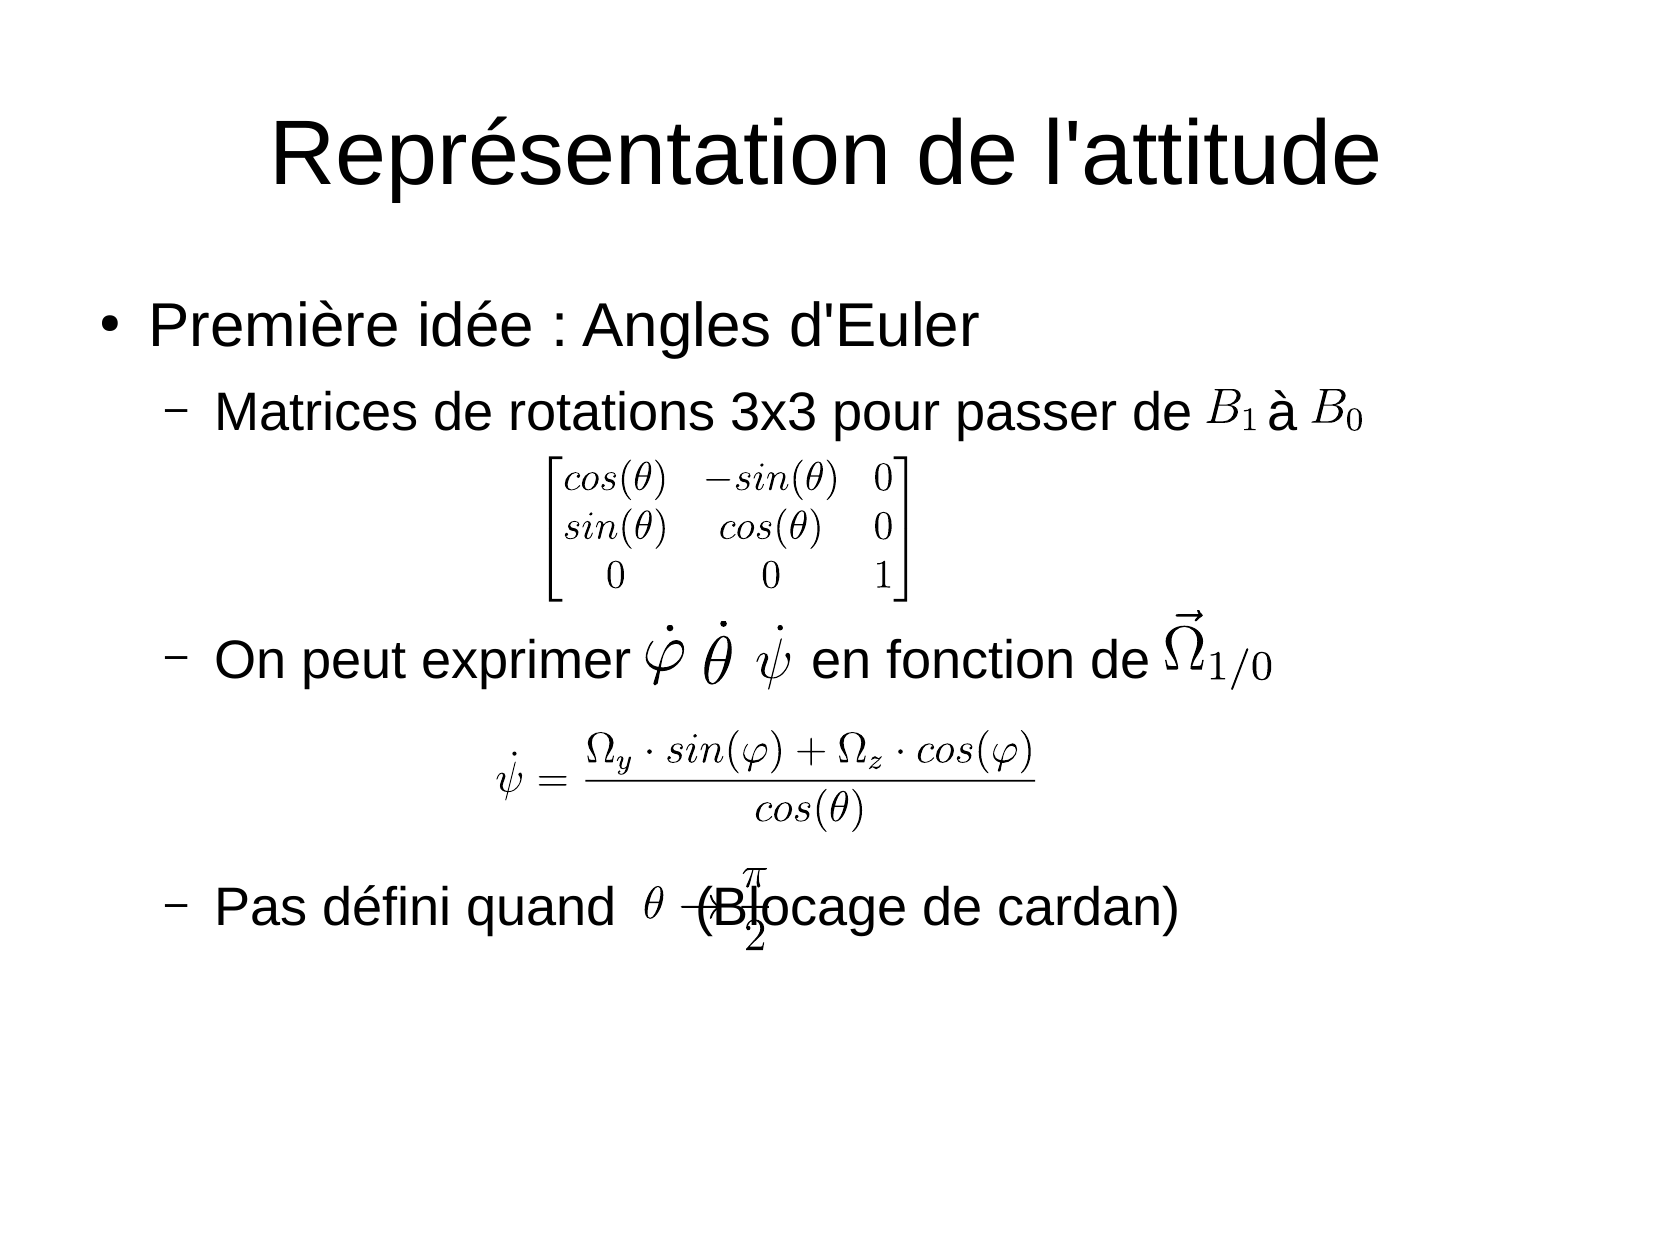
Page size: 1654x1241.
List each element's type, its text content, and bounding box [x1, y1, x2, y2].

title Représentation de l'attitude [82, 49, 1571, 257]
list Première idée : Angles d'Euler Matrices de rotations 3x3 pour passer de à On peut exprimer en fonction de Pas défini quand (Blocage de cardan) [82, 290, 1571, 1010]
picture [1309, 389, 1365, 432]
picture [1163, 610, 1275, 691]
picture [643, 625, 688, 686]
picture [1204, 389, 1260, 432]
picture [536, 456, 921, 603]
picture [702, 621, 736, 686]
picture [755, 625, 795, 691]
picture [643, 868, 770, 951]
picture [496, 730, 1036, 833]
